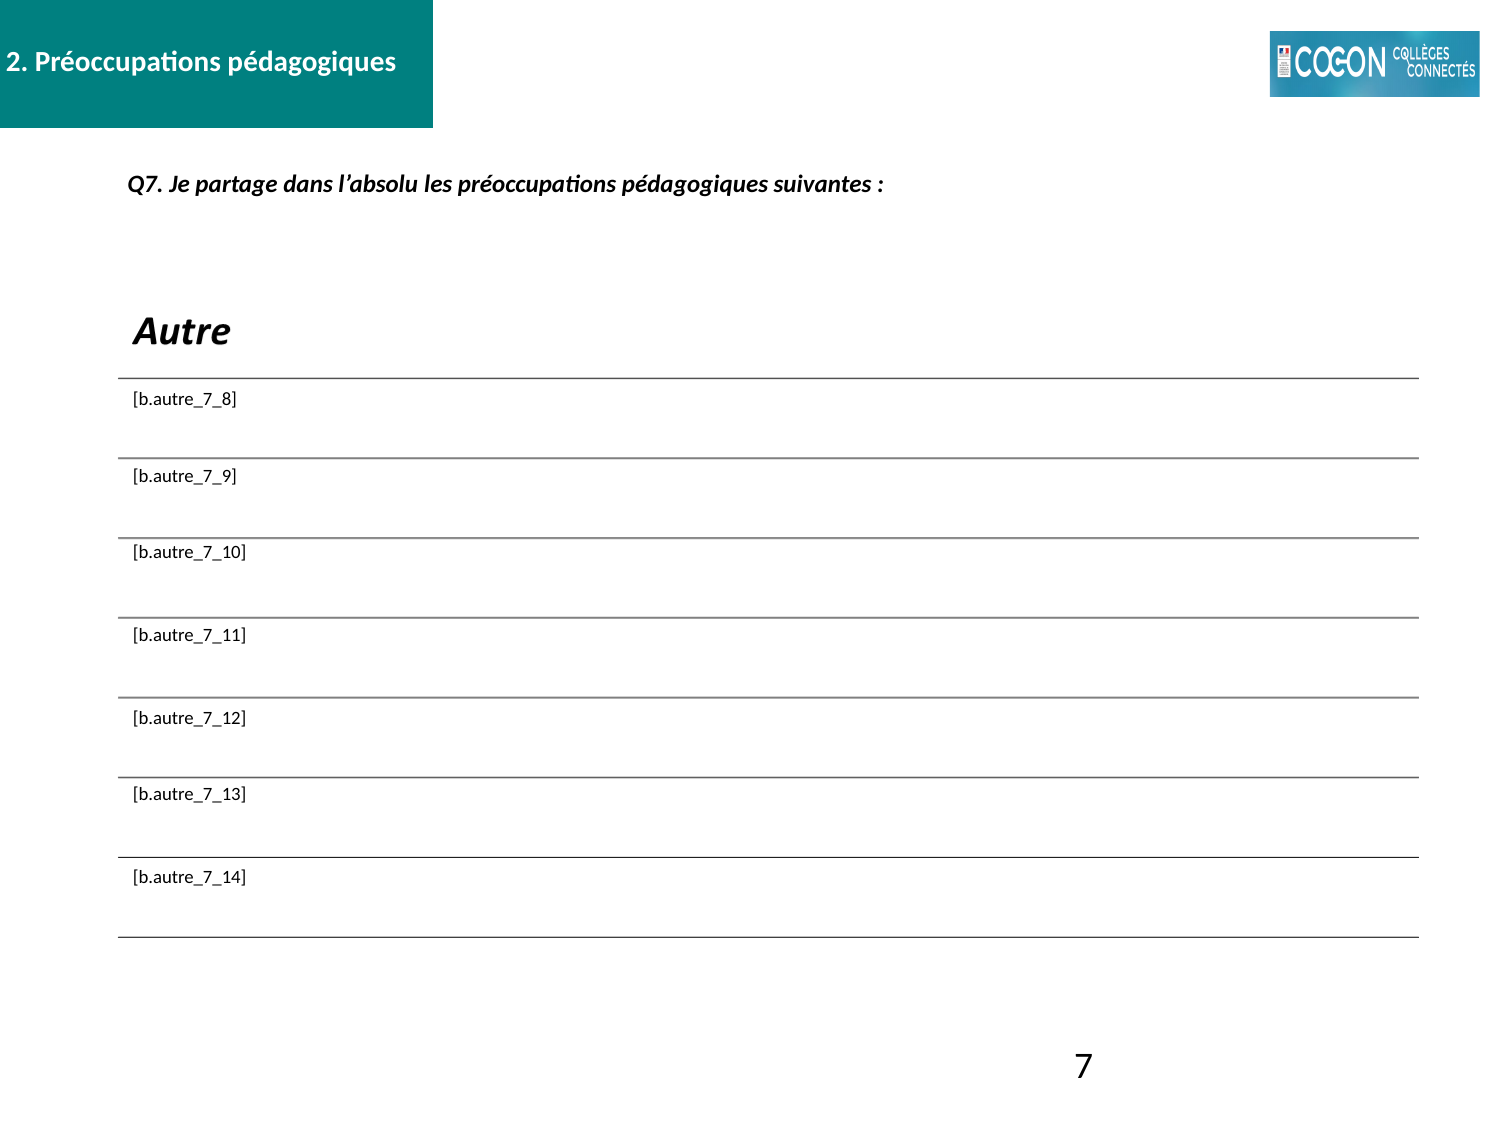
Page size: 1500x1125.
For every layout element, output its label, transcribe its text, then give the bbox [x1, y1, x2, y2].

text_box [b.autre_7_14] [118, 862, 1419, 901]
text_box [b.autre_7_10] [118, 537, 1419, 576]
text_box [b.autre_7_13] [118, 779, 1419, 818]
text_box [b.autre_7_12] [118, 702, 1419, 741]
text_box <numéro> [1059, 1042, 1397, 1103]
text_box [b.autre_7_8] [118, 383, 1419, 422]
picture [1269, 31, 1480, 97]
picture [108, 292, 1419, 938]
text_box 2. Préoccupations pédagogiques [0, 0, 433, 128]
text_box [b.autre_7_11] [118, 620, 1419, 659]
text_box Q7. Je partage dans l’absolu les préoccupations pédagogiques suivantes : [112, 166, 1407, 206]
text_box [b.autre_7_9] [118, 460, 1419, 499]
